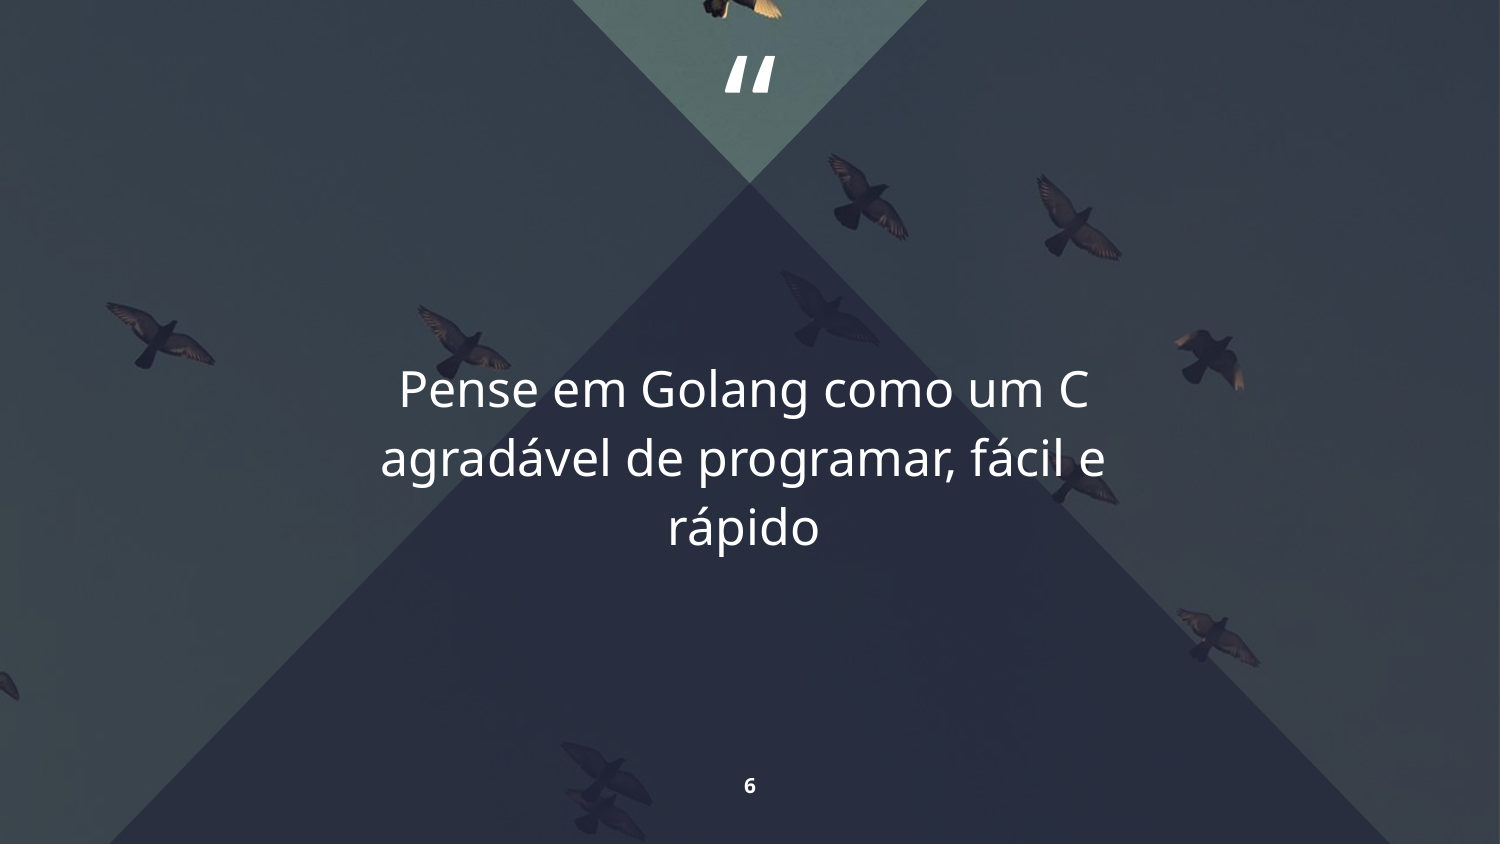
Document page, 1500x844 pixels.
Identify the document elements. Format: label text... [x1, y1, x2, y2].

slide_number <number> [705, 766, 795, 807]
list Pense em Golang como um C agradável de programar, fácil e rápido [295, 136, 1193, 767]
picture [574, 0, 926, 136]
